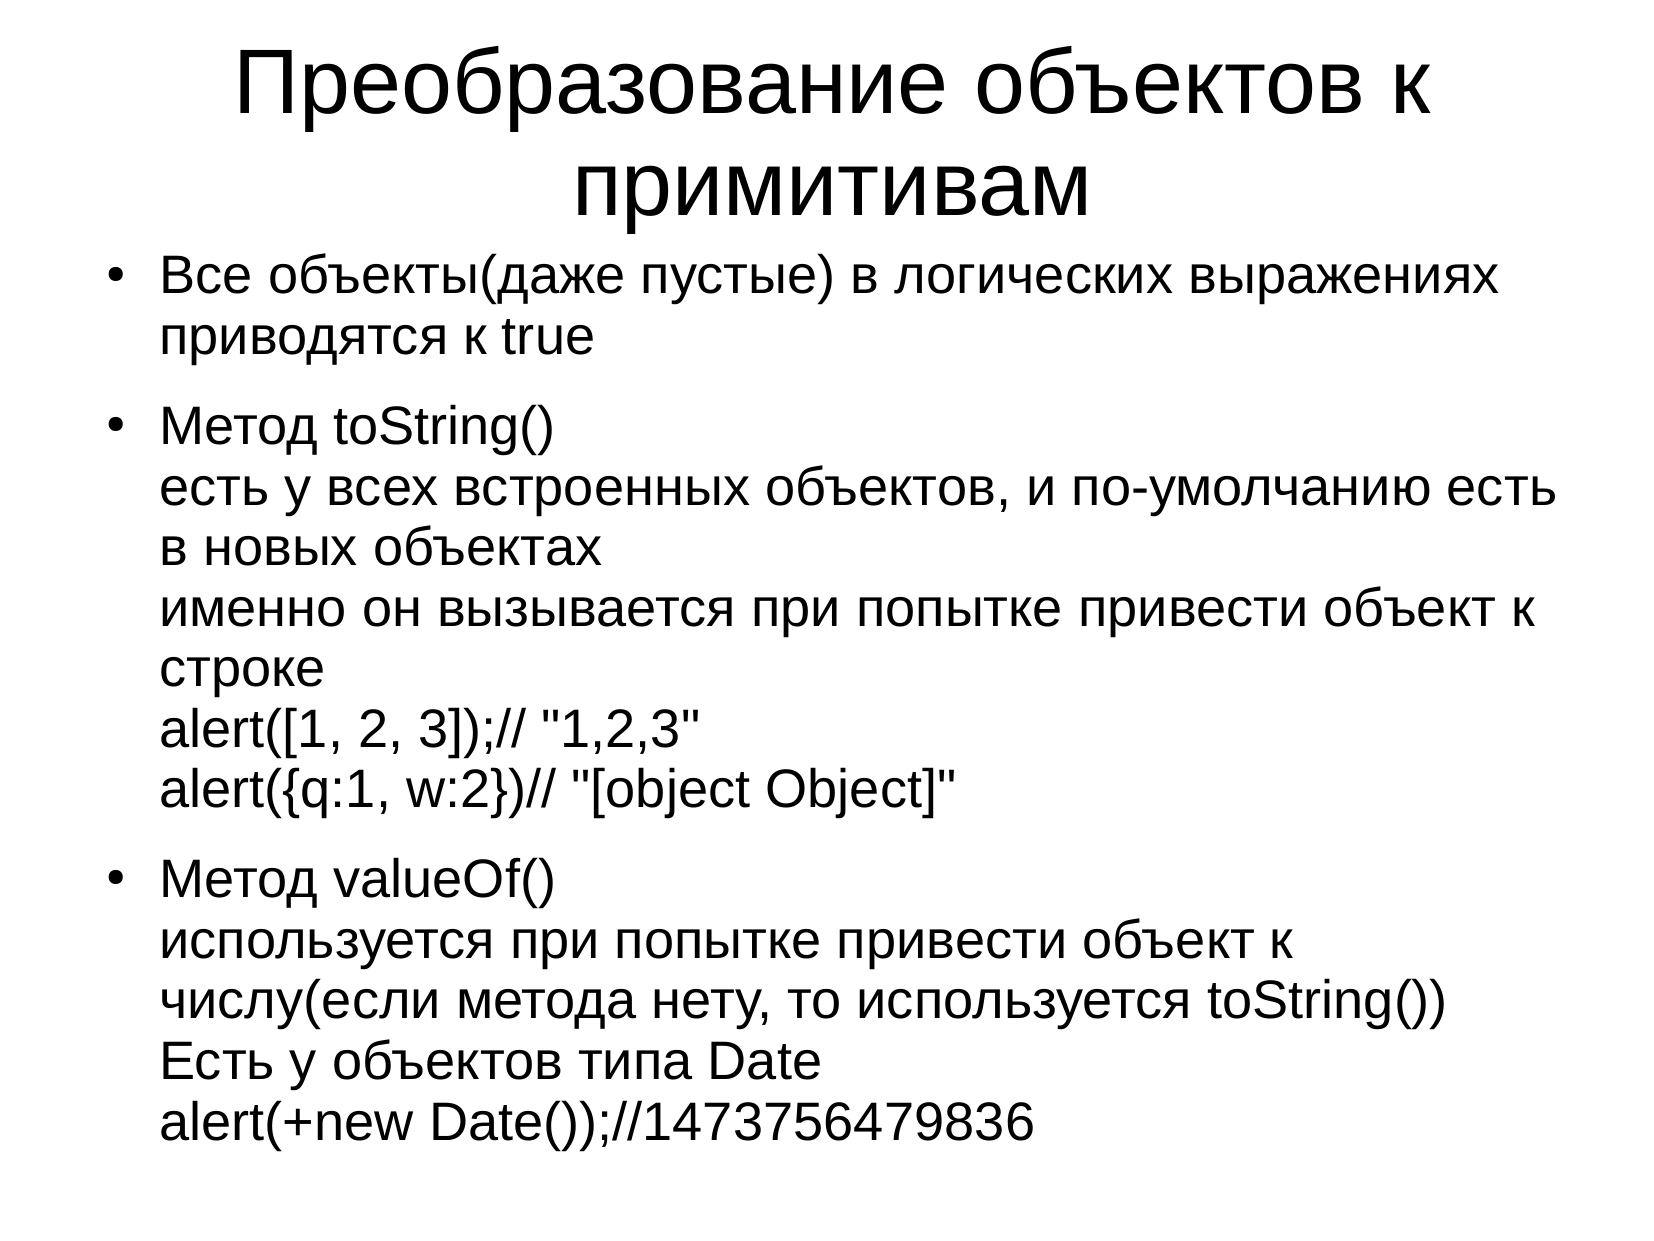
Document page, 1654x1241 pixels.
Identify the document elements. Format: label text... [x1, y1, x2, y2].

list Все объекты(даже пустые) в логических выражениях приводятся к true Метод toString() есть у всех встроенных объектов, и по-умолчанию есть в новых объектах именно он вызывается при попытке привести объект к строке alert([1, 2, 3]);// "1,2,3" alert({q:1, w:2})// "[object Object]" Метод valueOf() используется при попытке привести объект к числу(если метода нету, то используется toString()) Есть у объектов типа Date alert(+new Date());//1473756479836 [88, 245, 1577, 1152]
title Преобразование объектов к примитивам [88, 29, 1577, 237]
